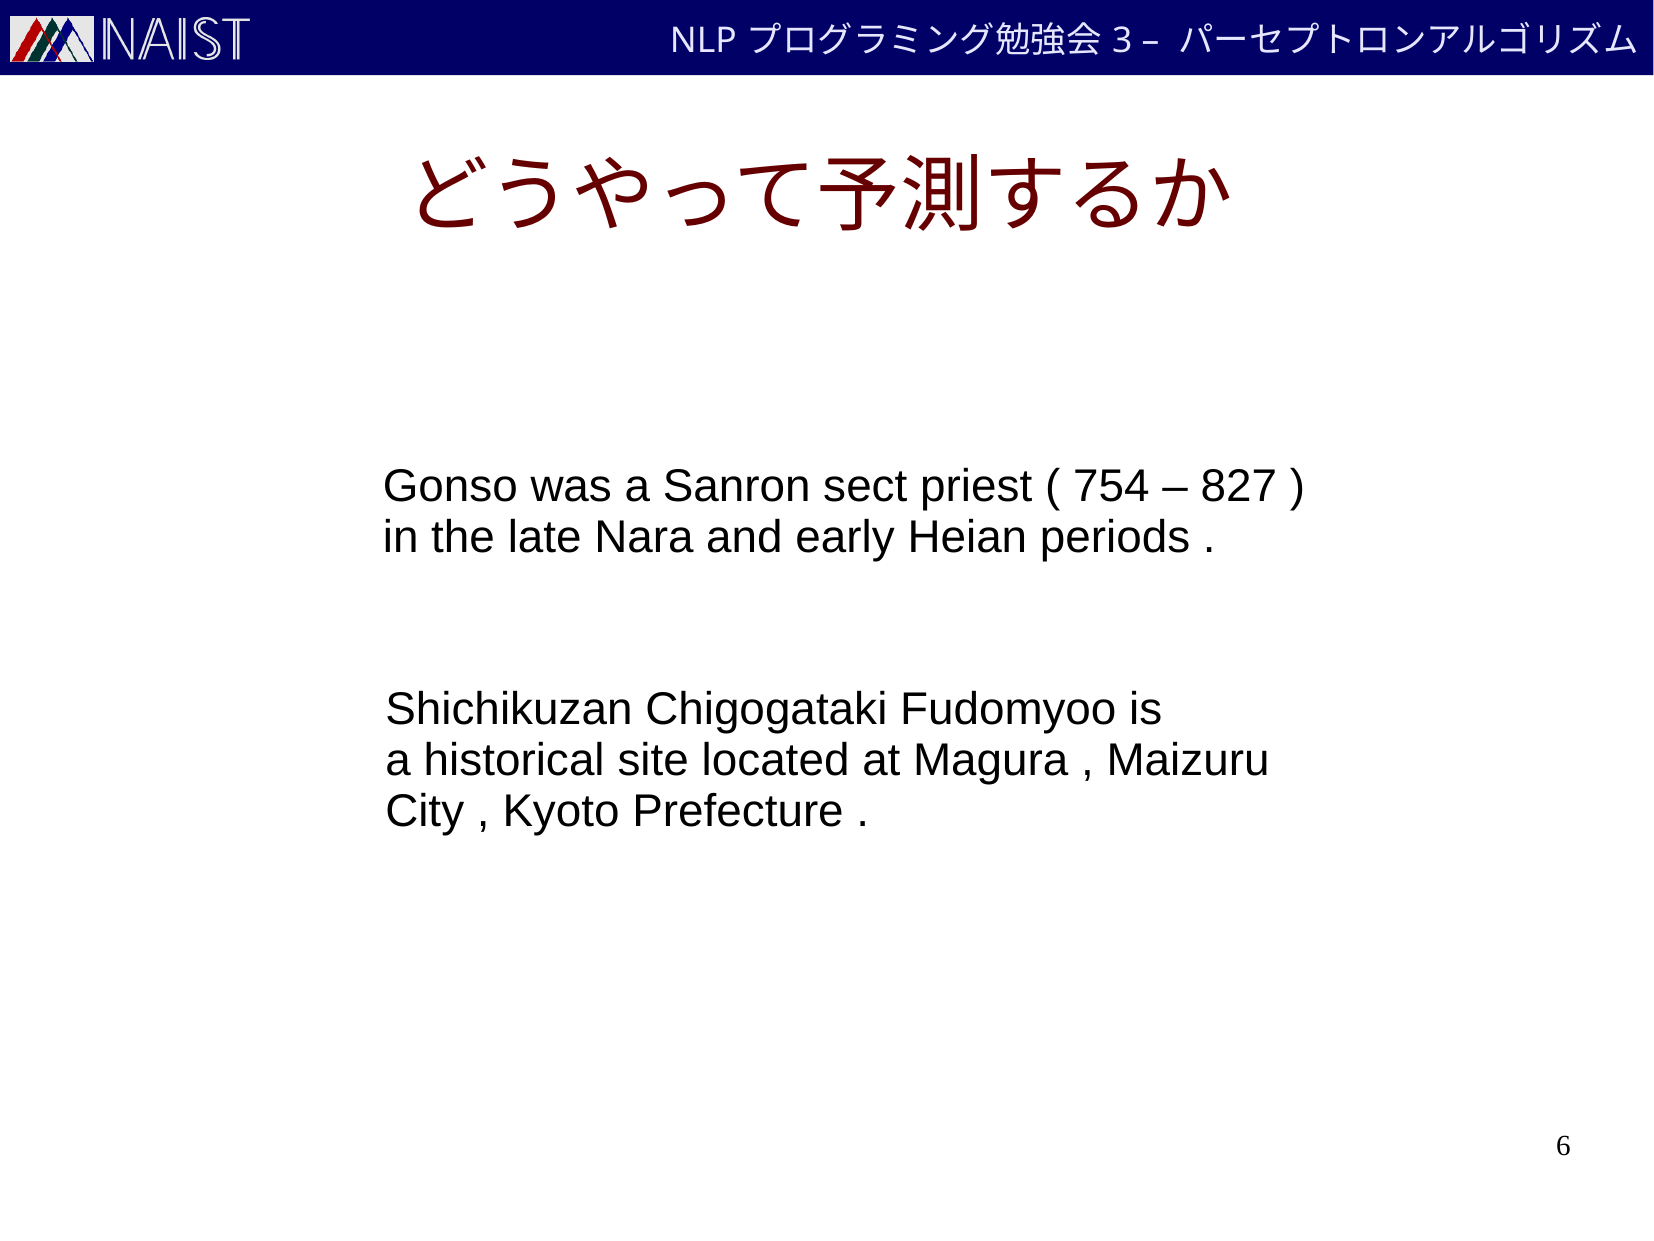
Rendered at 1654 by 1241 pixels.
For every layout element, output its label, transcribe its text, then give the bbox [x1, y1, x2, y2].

picture [102, 17, 251, 60]
text_box Gonso was a Sanron sect priest ( 754 – 827 ) in the late Nara and early Heian periods . [368, 452, 1321, 570]
text_box Shichikuzan Chigogataki Fudomyoo is a historical site located at Magura , Maizuru City , Kyoto Prefecture . [370, 675, 1285, 844]
picture [10, 16, 94, 62]
title どうやって予測するか [75, 92, 1564, 285]
